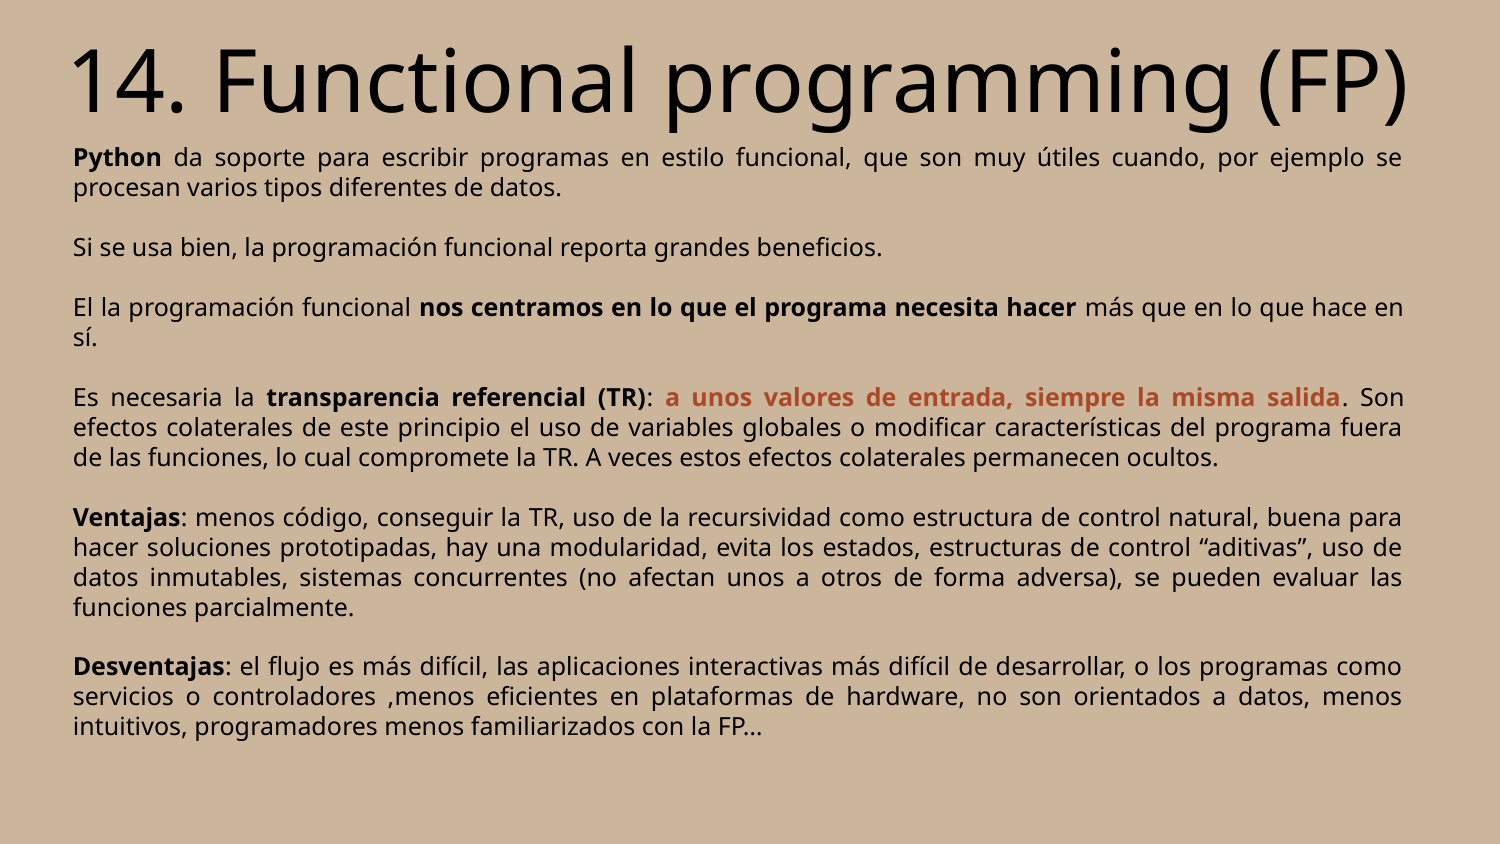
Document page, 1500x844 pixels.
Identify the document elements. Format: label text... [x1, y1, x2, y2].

text_box Python da soporte para escribir programas en estilo funcional, que son muy útiles cuando, por ejemplo se procesan varios tipos diferentes de datos. Si se usa bien, la programación funcional reporta grandes beneficios. El la programación funcional nos centramos en lo que el programa necesita hacer más que en lo que hace en sí. Es necesaria la transparencia referencial (TR): a unos valores de entrada, siempre la misma salida. Son efectos colaterales de este principio el uso de variables globales o modificar características del programa fuera de las funciones, lo cual compromete la TR. A veces estos efectos colaterales permanecen ocultos. Ventajas: menos código, conseguir la TR, uso de la recursividad como estructura de control natural, buena para hacer soluciones prototipadas, hay una modularidad, evita los estados, estructuras de control “aditivas”, uso de datos inmutables, sistemas concurrentes (no afectan unos a otros de forma adversa), se pueden evaluar las funciones parcialmente. Desventajas: el flujo es más difícil, las aplicaciones interactivas más difícil de desarrollar, o los programas como servicios o controladores ,menos eficientes en plataformas de hardware, no son orientados a datos, menos intuitivos, programadores menos familiarizados con la FP… [57, 145, 1420, 803]
title 14. Functional programming (FP) [51, 8, 1449, 146]
